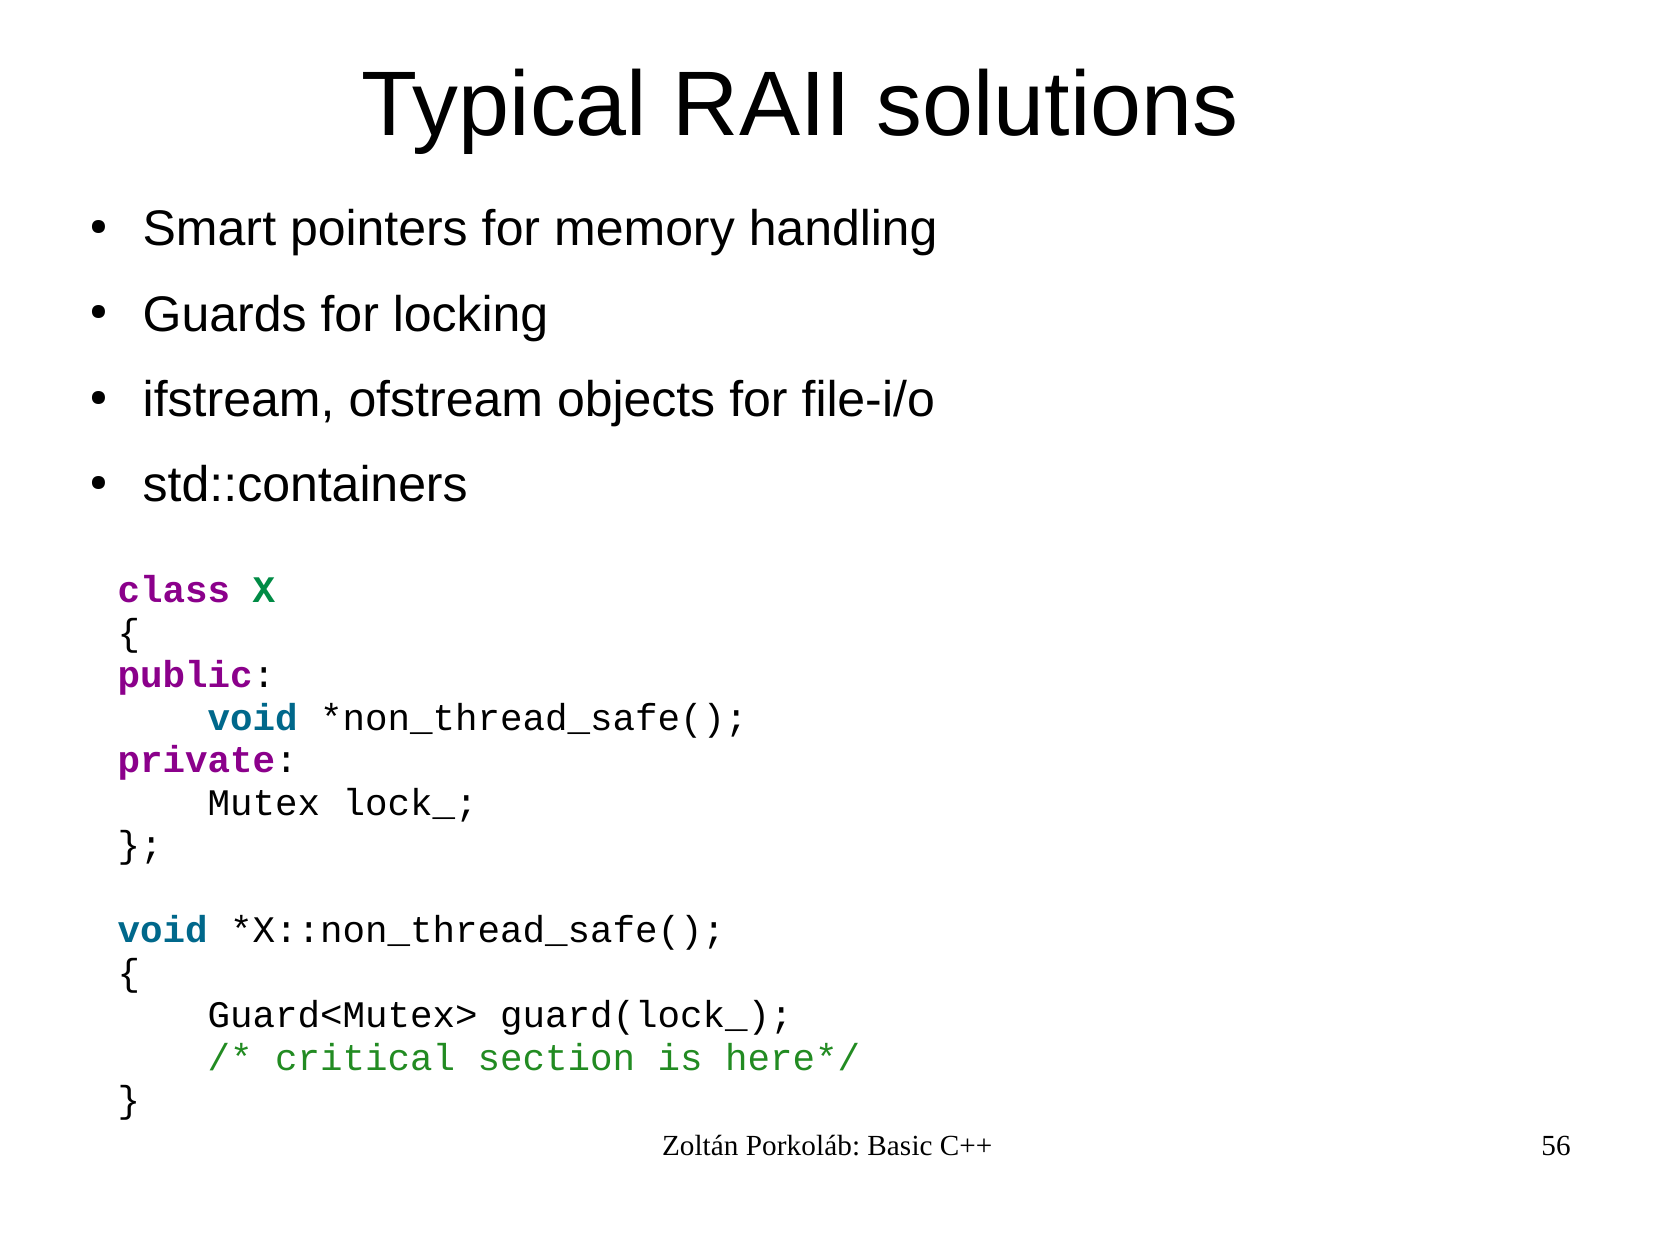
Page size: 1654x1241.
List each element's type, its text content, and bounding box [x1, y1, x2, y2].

list Smart pointers for memory handling Guards for locking ifstream, ofstream objects for file-i/o std::containers [71, 119, 1606, 526]
title Typical RAII solutions [56, 0, 1546, 208]
text_box class X { public: void *non_thread_safe(); private: Mutex lock_; }; void *X::non_thread_safe(); { Guard<Mutex> guard(lock_); /* critical section is here*/ } [102, 564, 1654, 1201]
